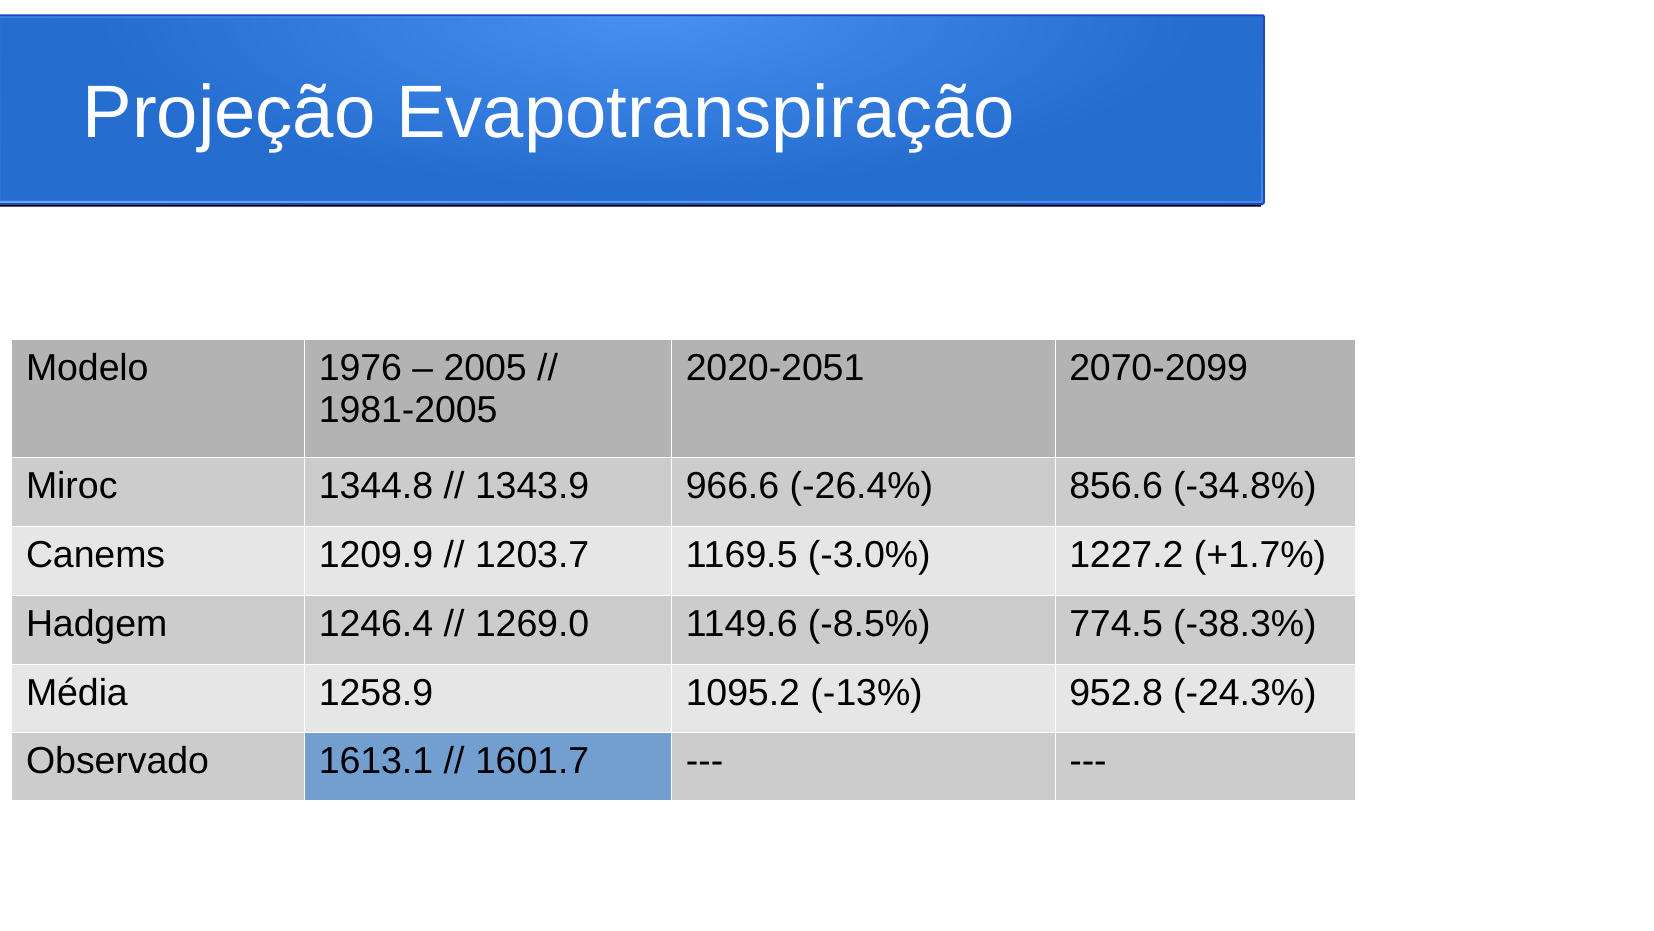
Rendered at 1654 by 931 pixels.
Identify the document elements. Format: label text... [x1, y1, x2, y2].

title Projeção Evapotranspiração [82, 29, 1235, 196]
table_cell 1149.6 (-8.5%) [672, 596, 1055, 664]
table_cell Canems [12, 527, 304, 595]
table_cell 1095.2 (-13%) [672, 665, 1055, 732]
table_cell 1613.1 // 1601.7 [305, 733, 671, 800]
table_cell 952.8 (-24.3%) [1056, 665, 1355, 732]
table_cell Observado [12, 733, 304, 800]
table_header 2070-2099 [1056, 340, 1355, 457]
table_header 2020-2051 [672, 340, 1055, 457]
table_cell --- [1056, 733, 1355, 800]
table_header 1976 – 2005 // 1981-2005 [305, 340, 671, 457]
table_header Modelo [12, 340, 304, 457]
table_cell 1344.8 // 1343.9 [305, 458, 671, 526]
table_cell 774.5 (-38.3%) [1056, 596, 1355, 664]
table_cell Miroc [12, 458, 304, 526]
table_cell Hadgem [12, 596, 304, 664]
table_cell 1169.5 (-3.0%) [672, 527, 1055, 595]
table_cell Média [12, 665, 304, 732]
table_cell 1227.2 (+1.7%) [1056, 527, 1355, 595]
table_cell --- [672, 733, 1055, 800]
table_cell 1258.9 [305, 665, 671, 732]
table_cell 1246.4 // 1269.0 [305, 596, 671, 664]
table_cell 966.6 (-26.4%) [672, 458, 1055, 526]
table_cell 1209.9 // 1203.7 [305, 527, 671, 595]
table_cell 856.6 (-34.8%) [1056, 458, 1355, 526]
